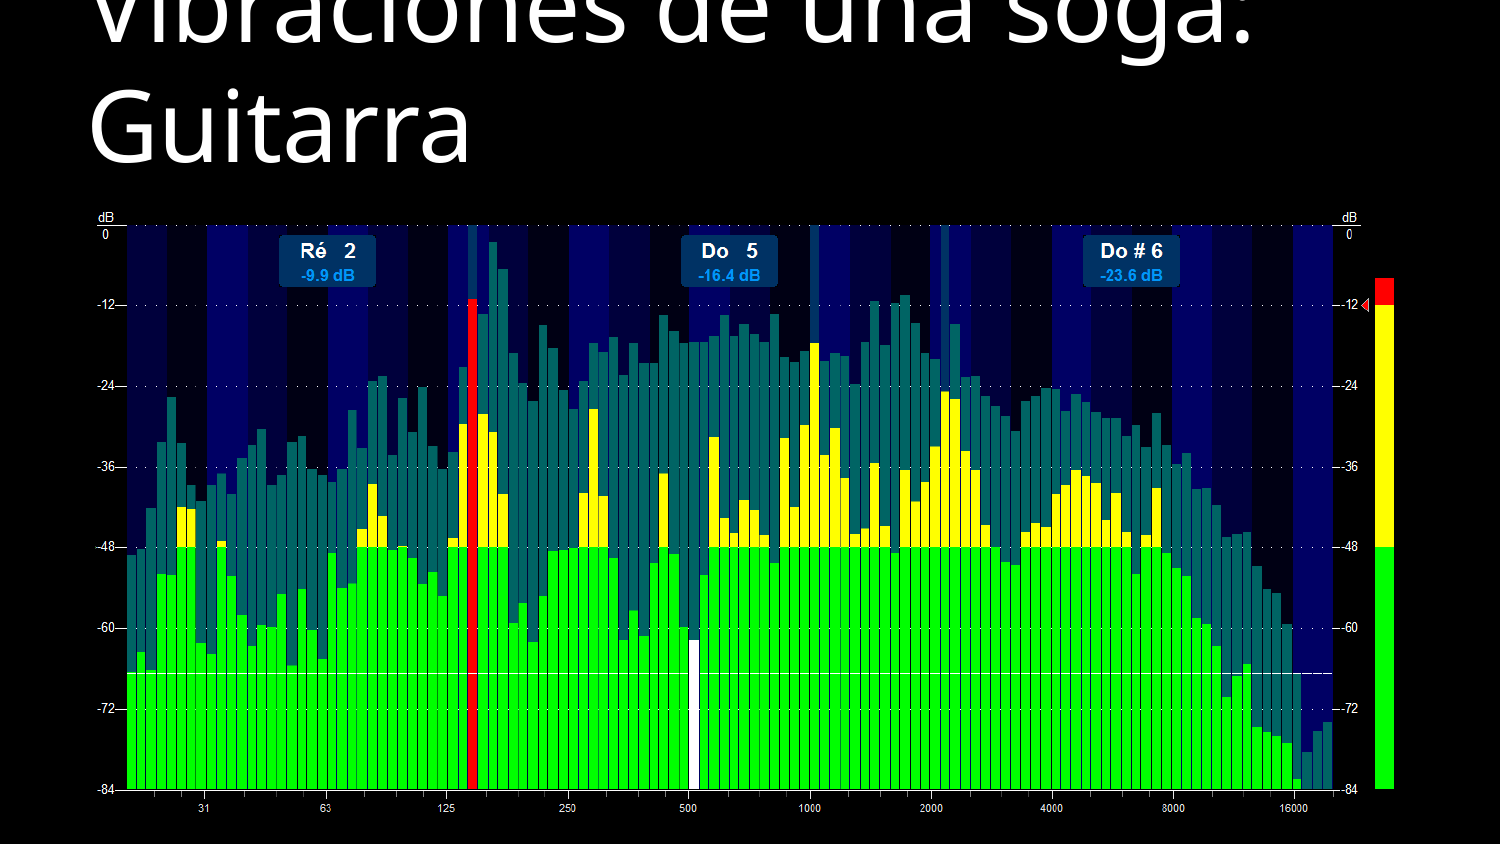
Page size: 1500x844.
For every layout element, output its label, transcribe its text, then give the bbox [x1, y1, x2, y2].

picture [95, 206, 1405, 814]
title Vibraciones de una soga: Guitarra [71, 31, 1403, 198]
